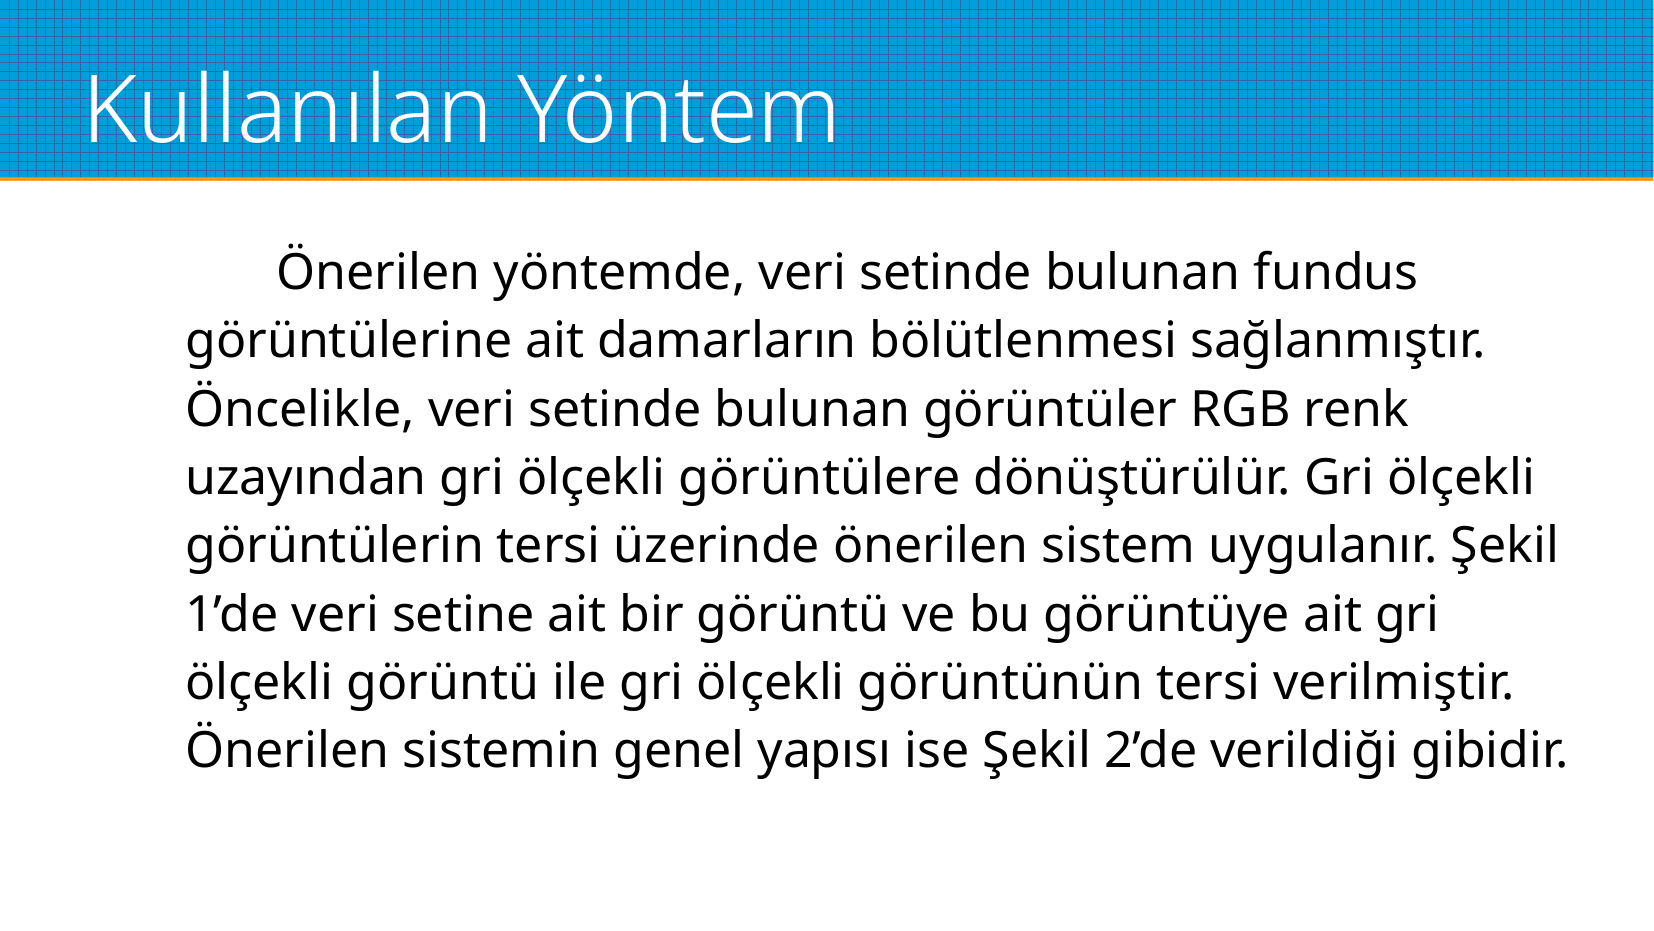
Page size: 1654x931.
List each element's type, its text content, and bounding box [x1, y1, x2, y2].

list Önerilen yöntemde, veri setinde bulunan fundus görüntülerine ait damarların bölütlenmesi sağlanmıştır. Öncelikle, veri setinde bulunan görüntüler RGB renk uzayından gri ölçekli görüntülere dönüştürülür. Gri ölçekli görüntülerin tersi üzerinde önerilen sistem uygulanır. Şekil 1’de veri setine ait bir görüntü ve bu görüntüye ait gri ölçekli görüntü ile gri ölçekli görüntünün tersi verilmiştir. Önerilen sistemin genel yapısı ise Şekil 2’de verildiği gibidir. [114, 236, 1595, 811]
title Kullanılan Yöntem [82, 14, 1571, 171]
